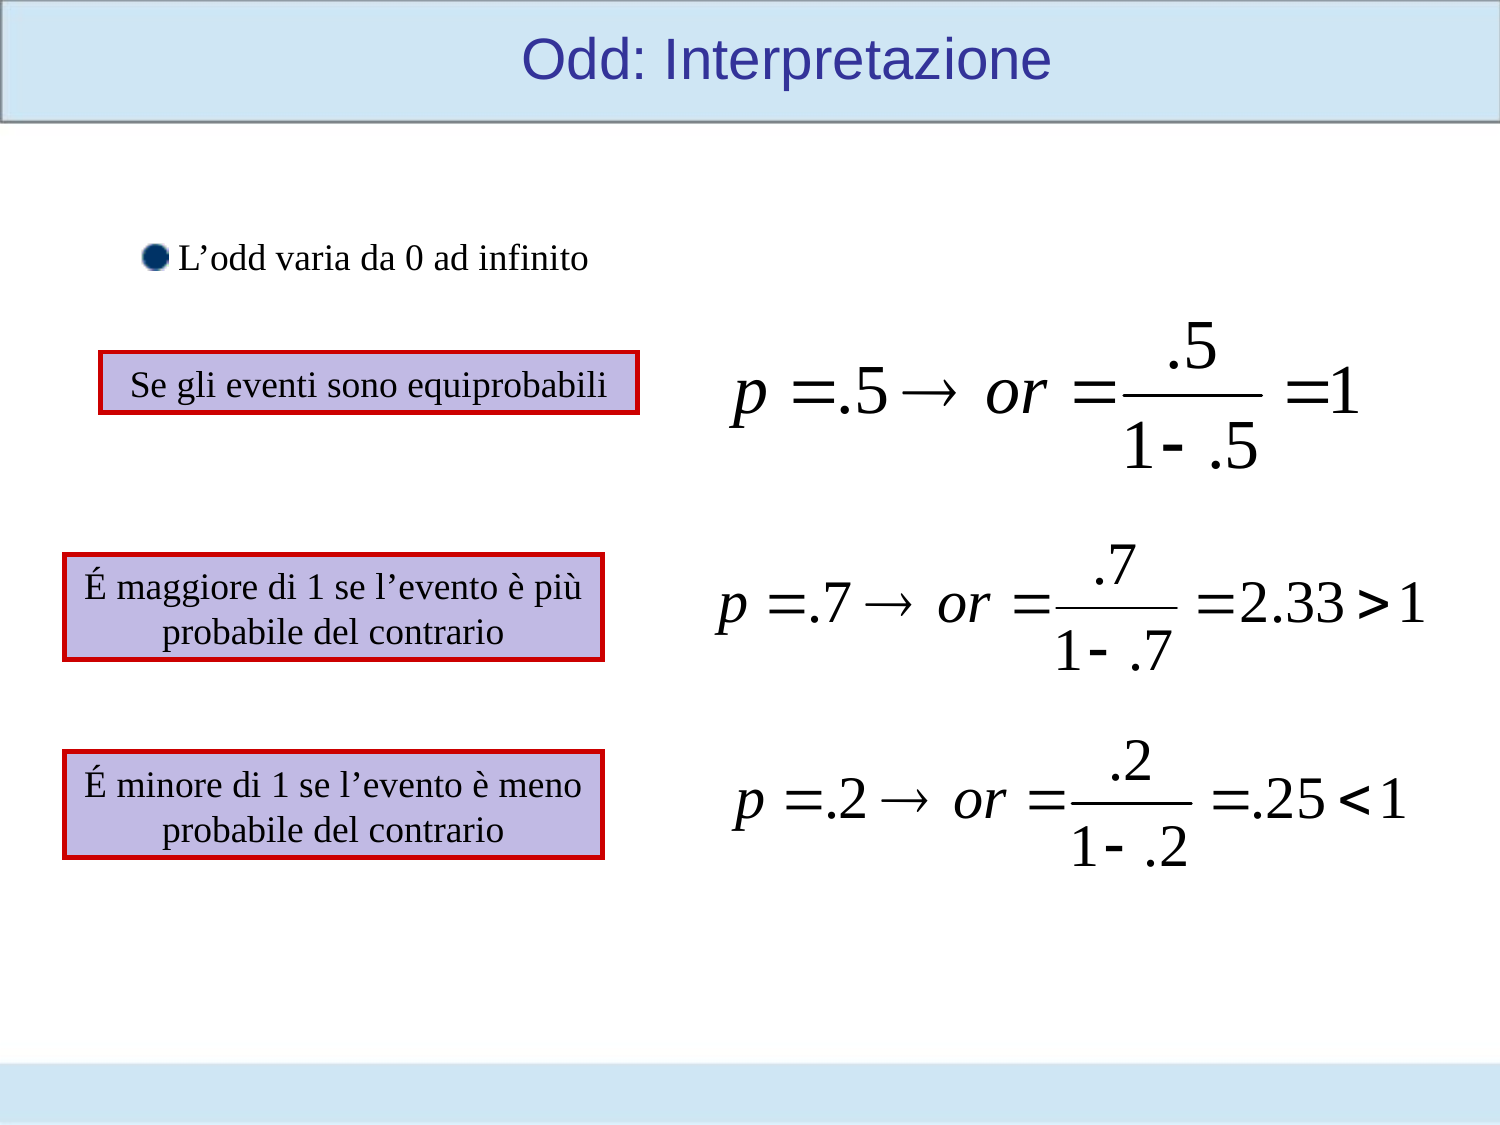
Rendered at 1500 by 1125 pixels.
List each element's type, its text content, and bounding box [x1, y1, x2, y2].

text_box Se gli eventi sono equiprobabili [100, 352, 638, 413]
picture [0, 0, 1500, 1125]
text_box É minore di 1 se l’evento è meno probabile del contrario [64, 751, 603, 858]
text_box L’odd varia da 0 ad infinito [123, 198, 1368, 405]
text_box É maggiore di 1 se l’evento è più probabile del contrario [64, 554, 603, 660]
title Odd: Interpretazione [113, 0, 1463, 158]
